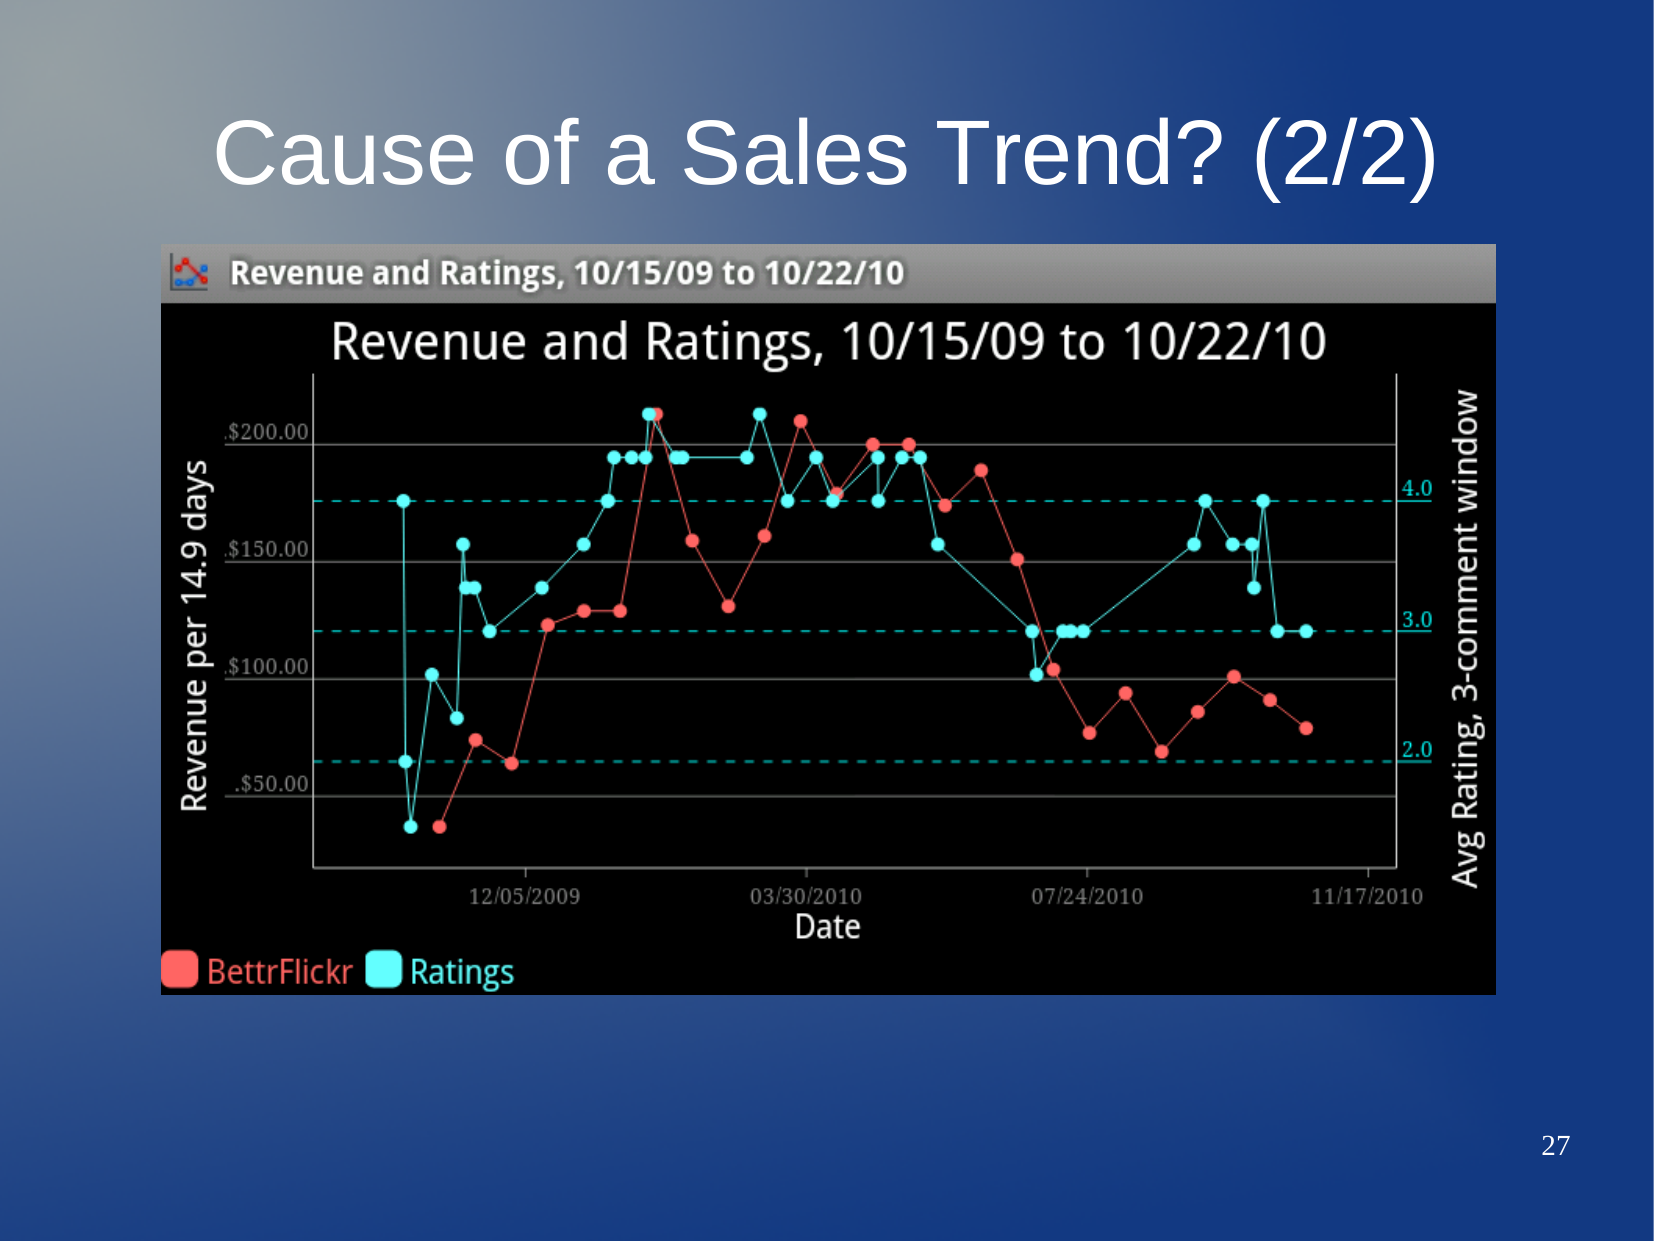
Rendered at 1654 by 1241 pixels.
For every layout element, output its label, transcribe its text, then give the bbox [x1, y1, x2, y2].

title Cause of a Sales Trend? (2/2) [82, 56, 1571, 250]
picture [0, 0, 1654, 1241]
